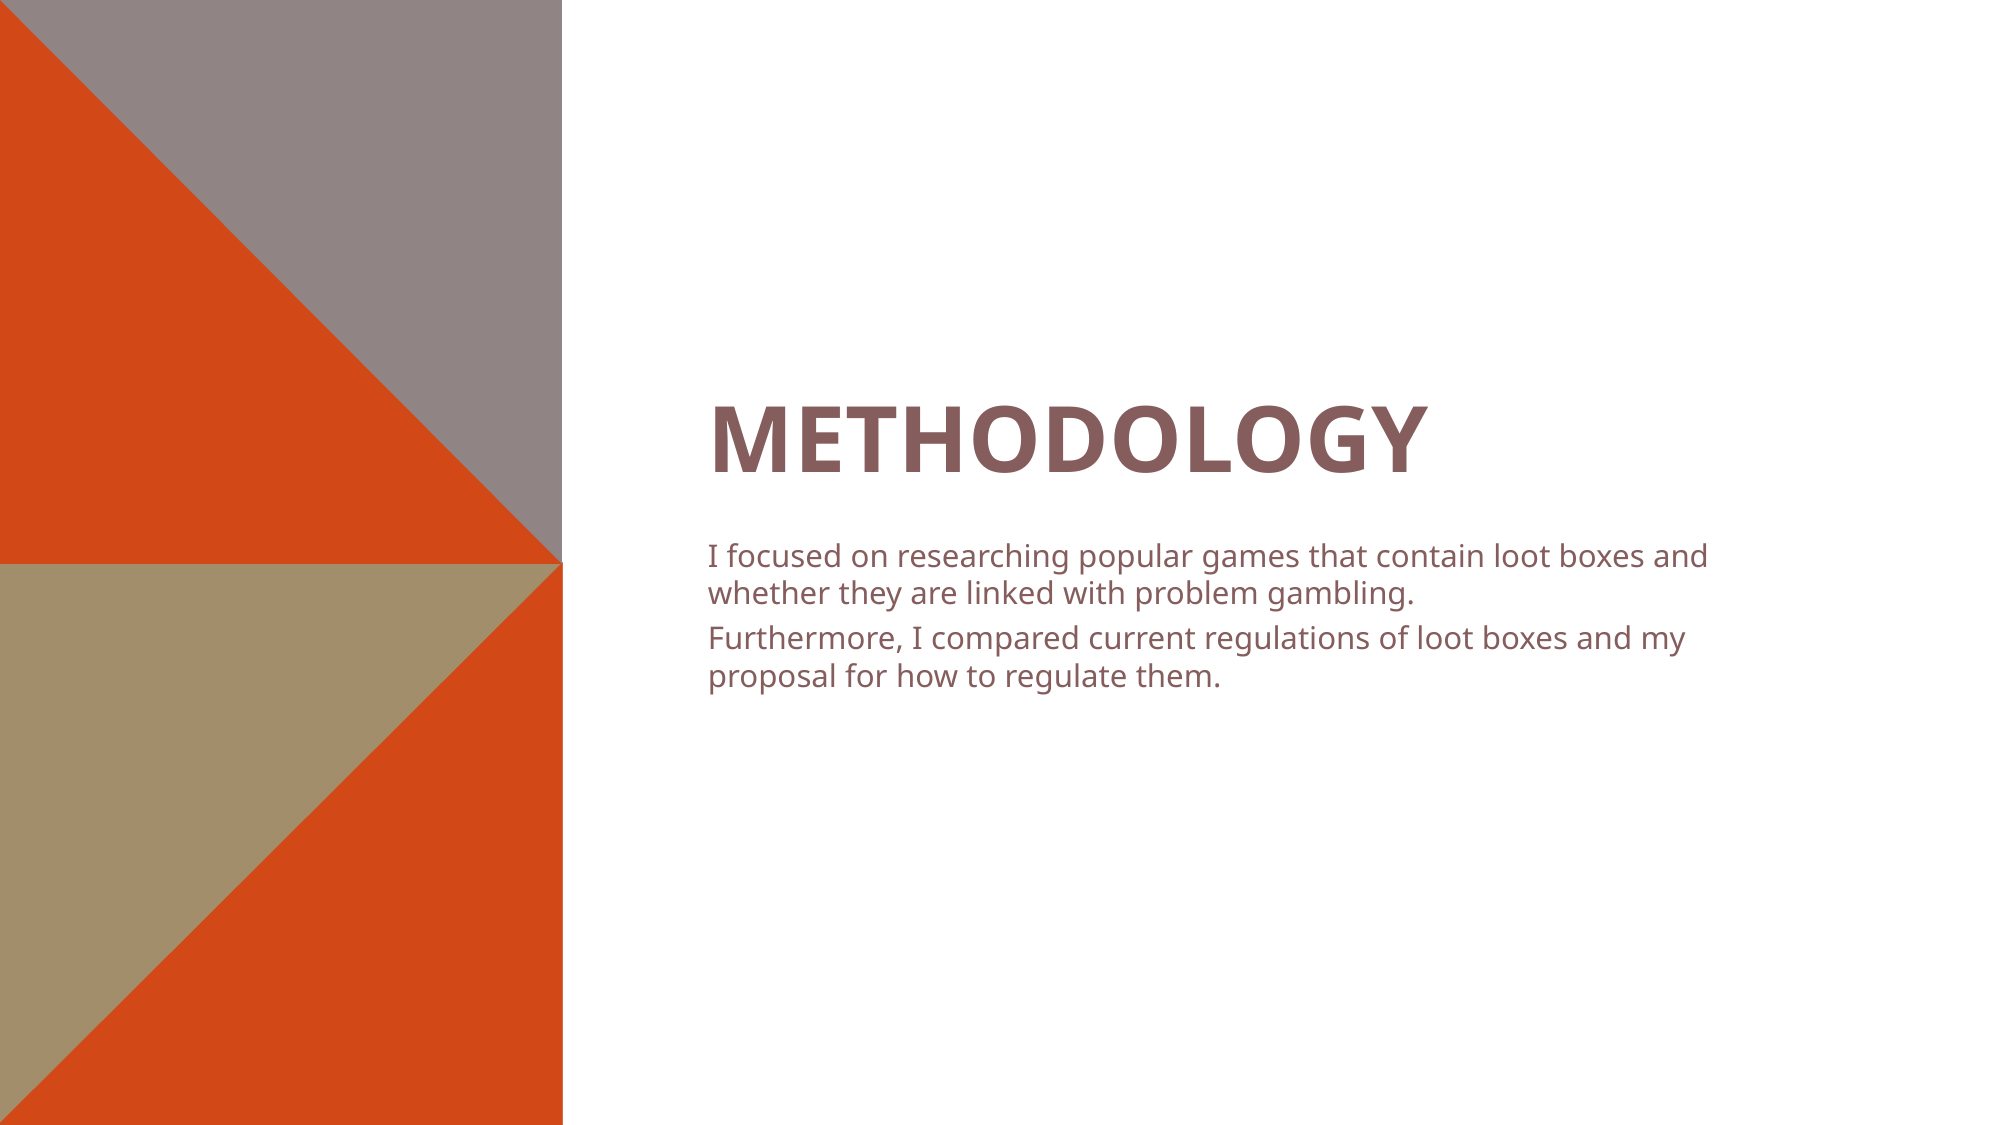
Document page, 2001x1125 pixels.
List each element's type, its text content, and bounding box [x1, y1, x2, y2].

title METHODOLOGY [693, 373, 1804, 500]
list I focused on researching popular games that contain loot boxes and whether they are linked with problem gambling. Furthermore, I compared current regulations of loot boxes and my proposal for how to regulate them. [693, 528, 1804, 972]
